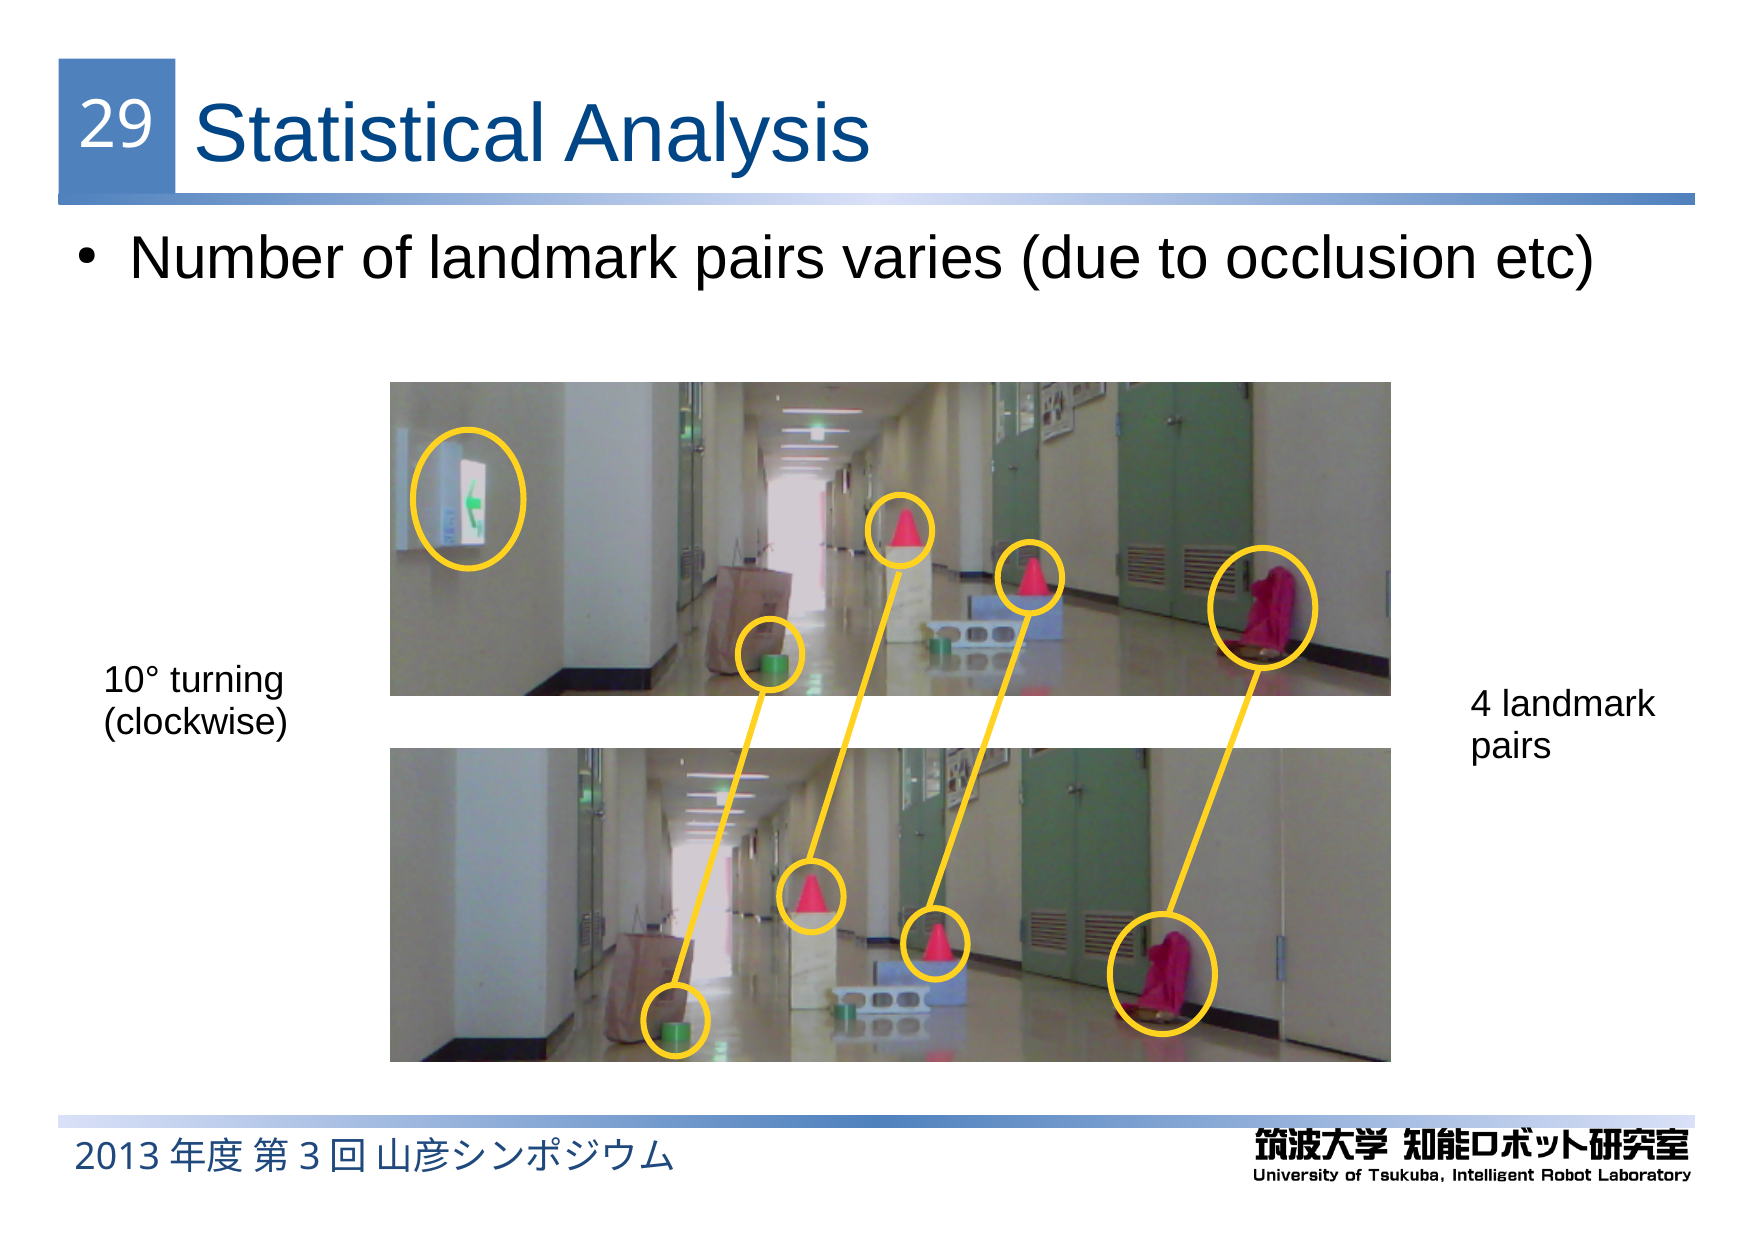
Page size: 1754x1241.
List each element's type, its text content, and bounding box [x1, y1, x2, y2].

picture [647, 988, 704, 1053]
picture [1001, 546, 1059, 610]
picture [1214, 551, 1312, 664]
list Number of landmark pairs varies (due to occlusion etc) [58, 223, 1696, 314]
text_box 10° turning (clockwise) [88, 651, 329, 751]
picture [741, 622, 799, 687]
picture [390, 382, 1391, 696]
picture [1252, 1127, 1691, 1182]
title Statistical Analysis [193, 61, 1651, 205]
picture [907, 912, 964, 976]
picture [783, 864, 840, 929]
picture [1113, 918, 1211, 1031]
picture [390, 748, 1391, 1062]
text_box 4 landmark pairs [1455, 674, 1681, 774]
